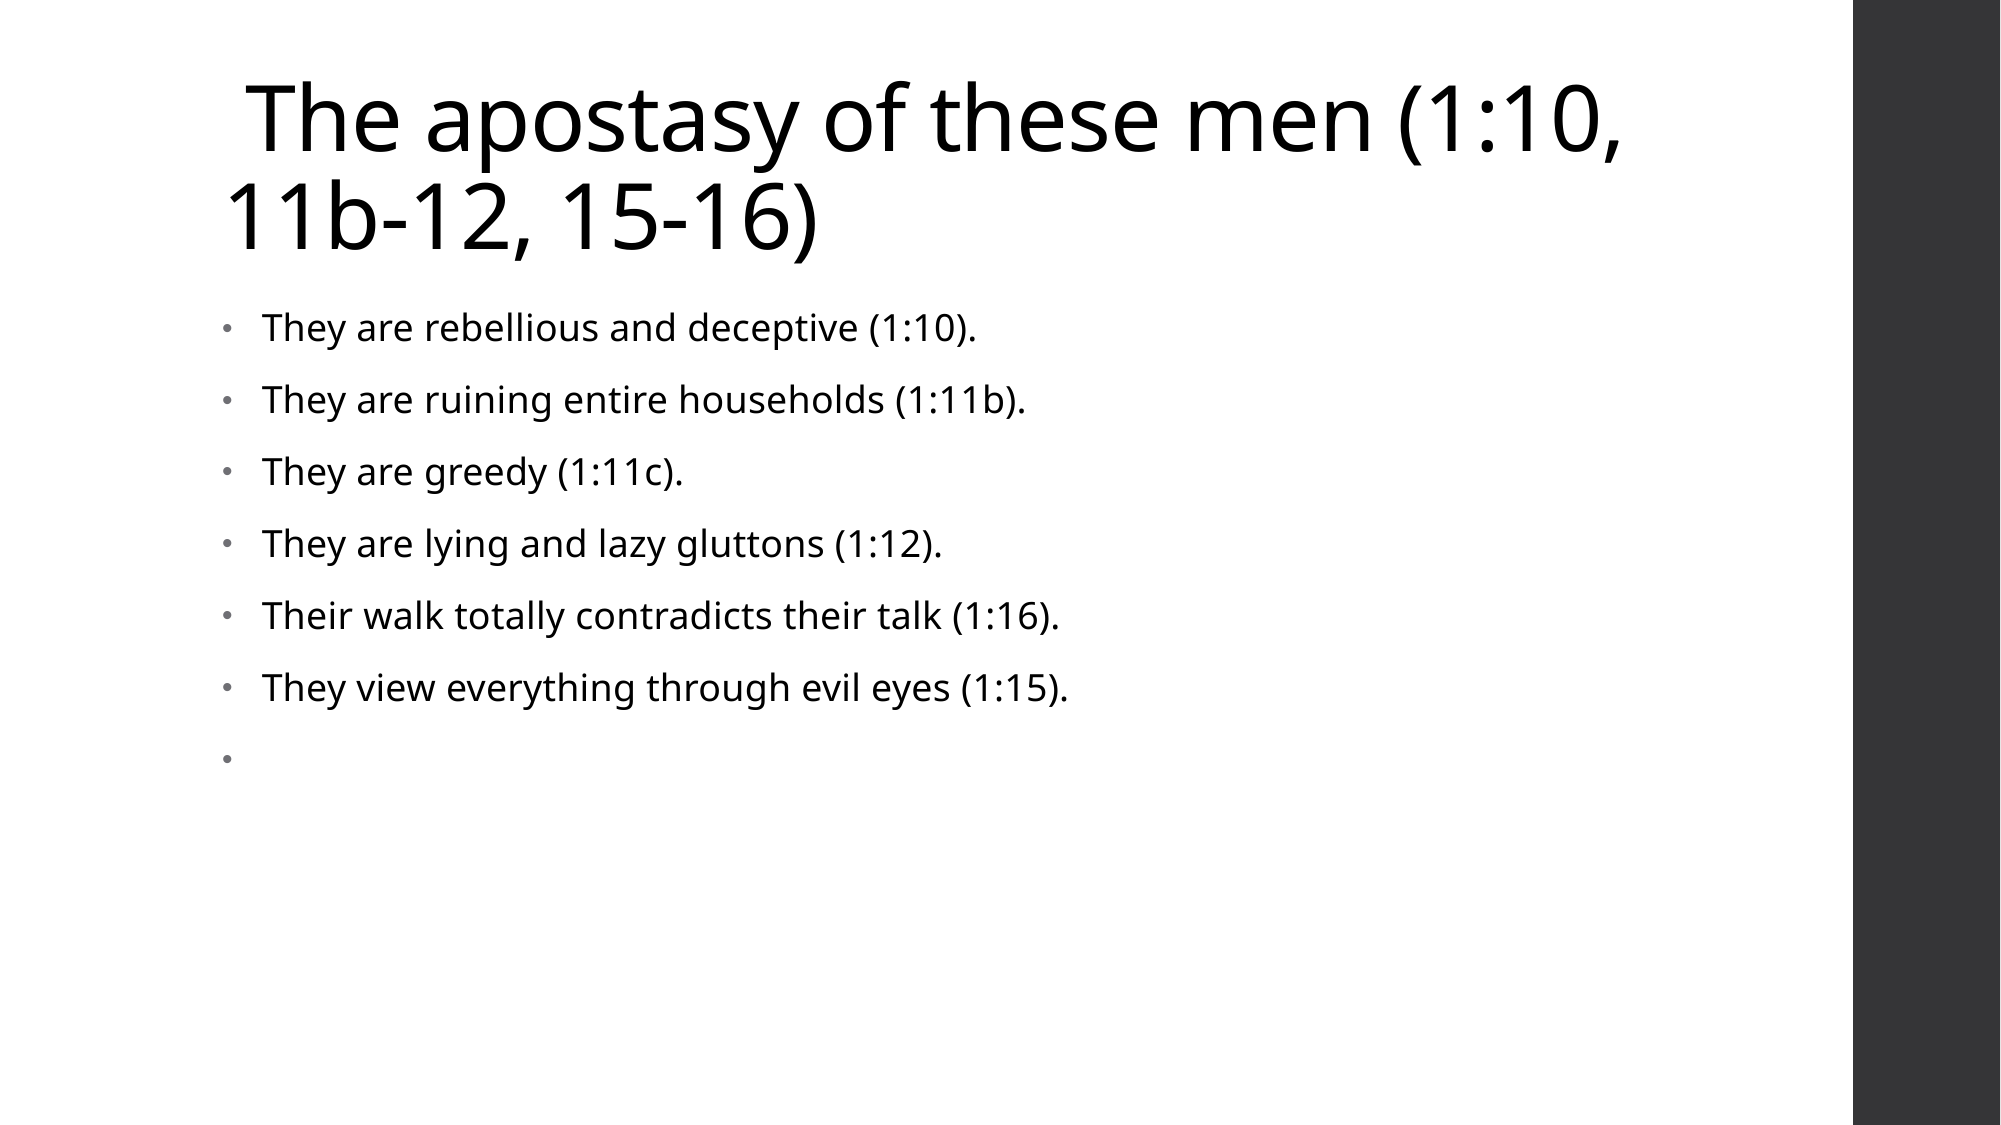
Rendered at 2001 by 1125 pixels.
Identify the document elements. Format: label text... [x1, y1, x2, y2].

title The apostasy of these men (1:10, 11b-12, 15-16) [206, 60, 1797, 278]
list They are rebellious and deceptive (1:10). They are ruining entire households (1:11b). They are greedy (1:11c). They are lying and lazy gluttons (1:12). Their walk totally contradicts their talk (1:16). They view everything through evil eyes (1:15). [206, 299, 1617, 1014]
